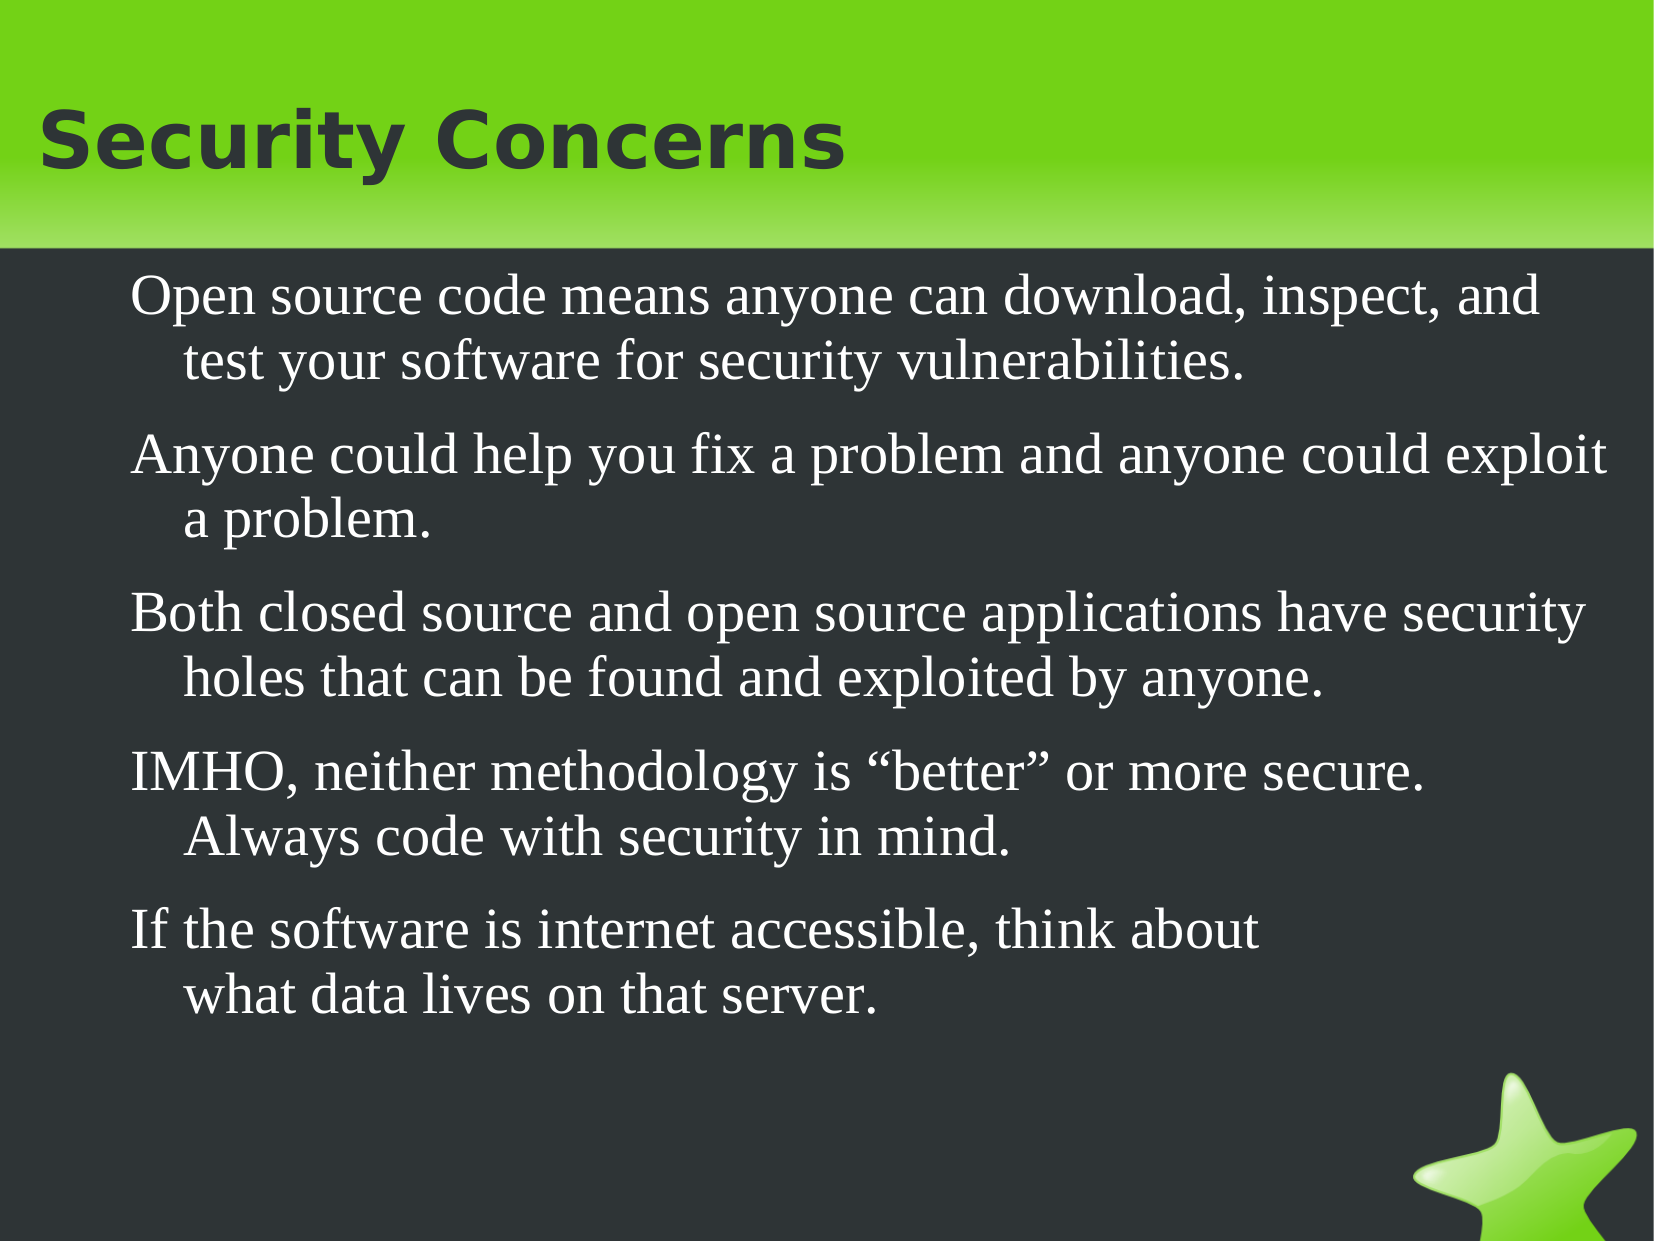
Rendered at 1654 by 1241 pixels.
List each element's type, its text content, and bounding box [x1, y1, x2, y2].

list Open source code means anyone can download, inspect, and test your software for security vulnerabilities. Anyone could help you fix a problem and anyone could exploit a problem. Both closed source and open source applications have security holes that can be found and exploited by anyone. IMHO, neither methodology is “better” or more secure. Always code with security in mind. If the software is internet accessible, think about what data lives on that server. [112, 262, 1613, 1201]
picture [0, 0, 1654, 1241]
title Security Concerns [37, 37, 1654, 245]
